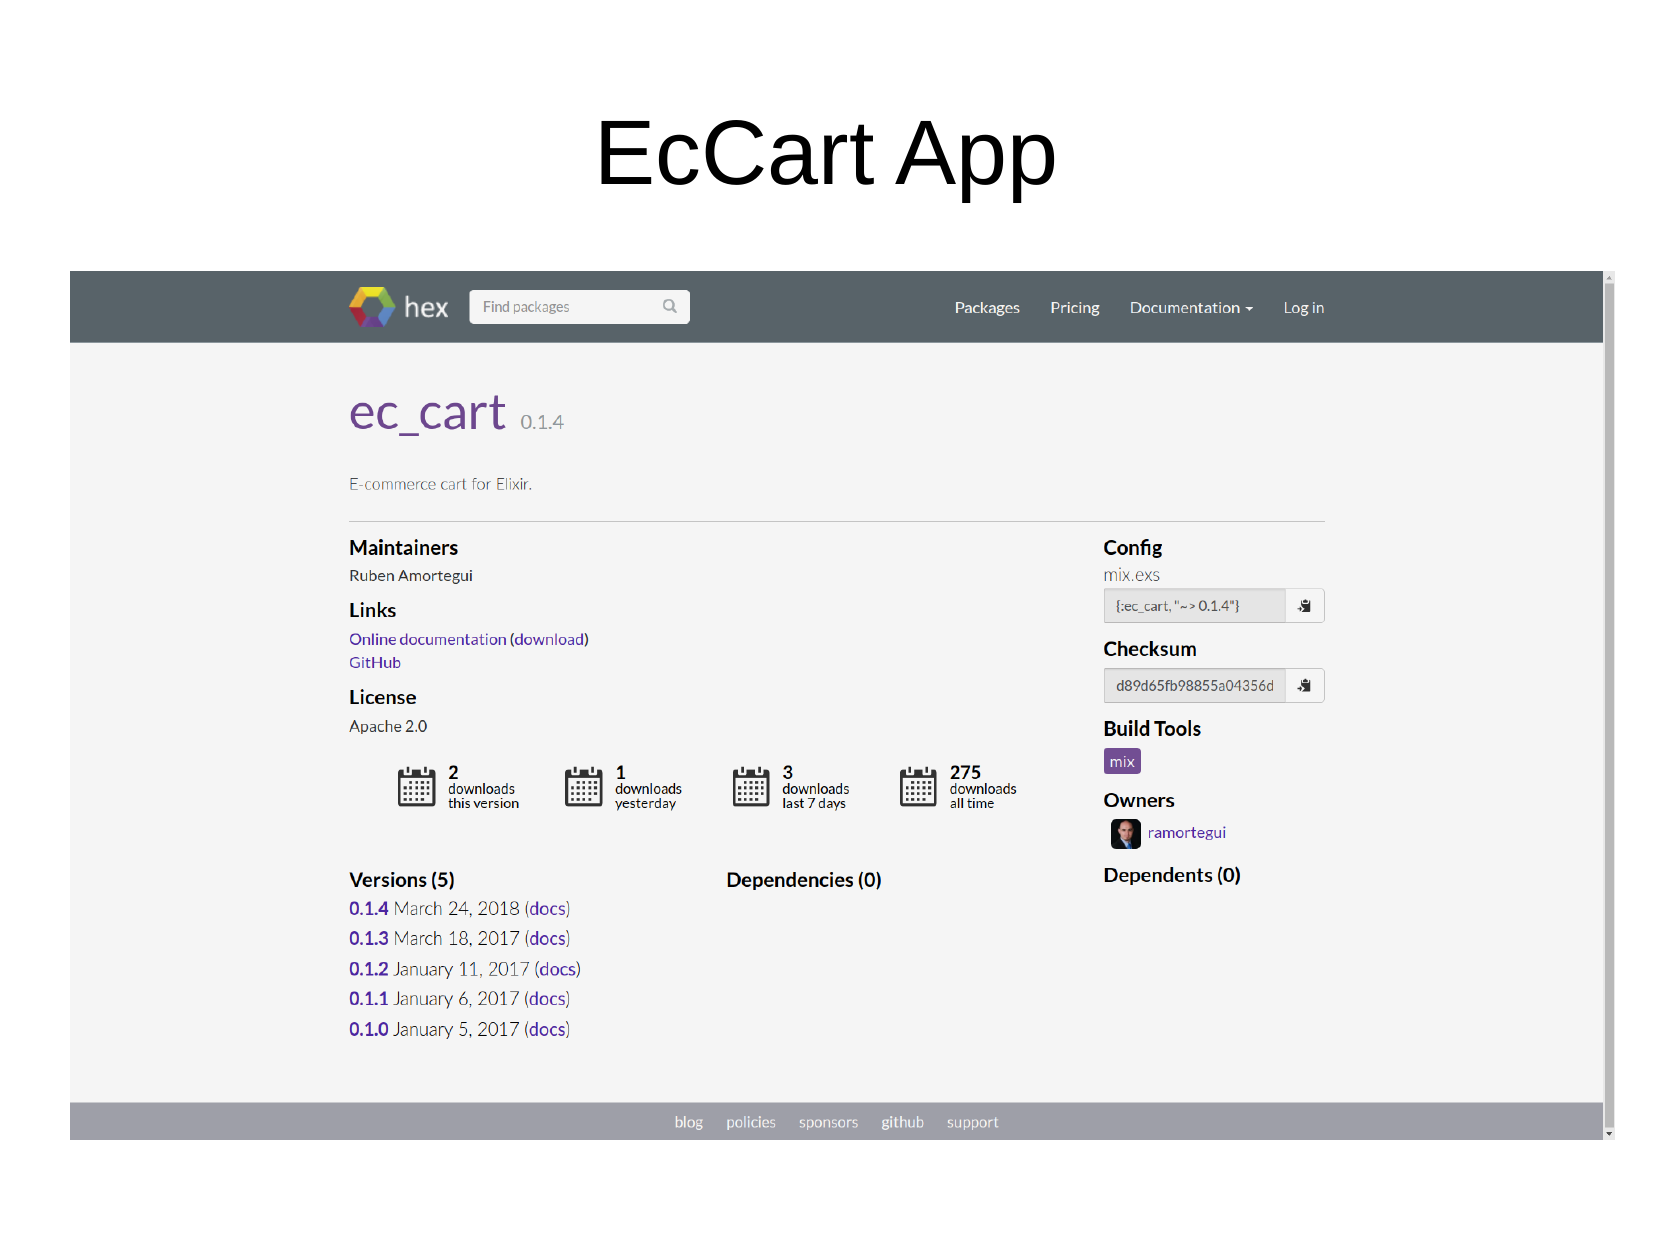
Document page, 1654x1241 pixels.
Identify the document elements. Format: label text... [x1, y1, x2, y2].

picture [70, 271, 1615, 1140]
title EcCart App [82, 49, 1571, 257]
